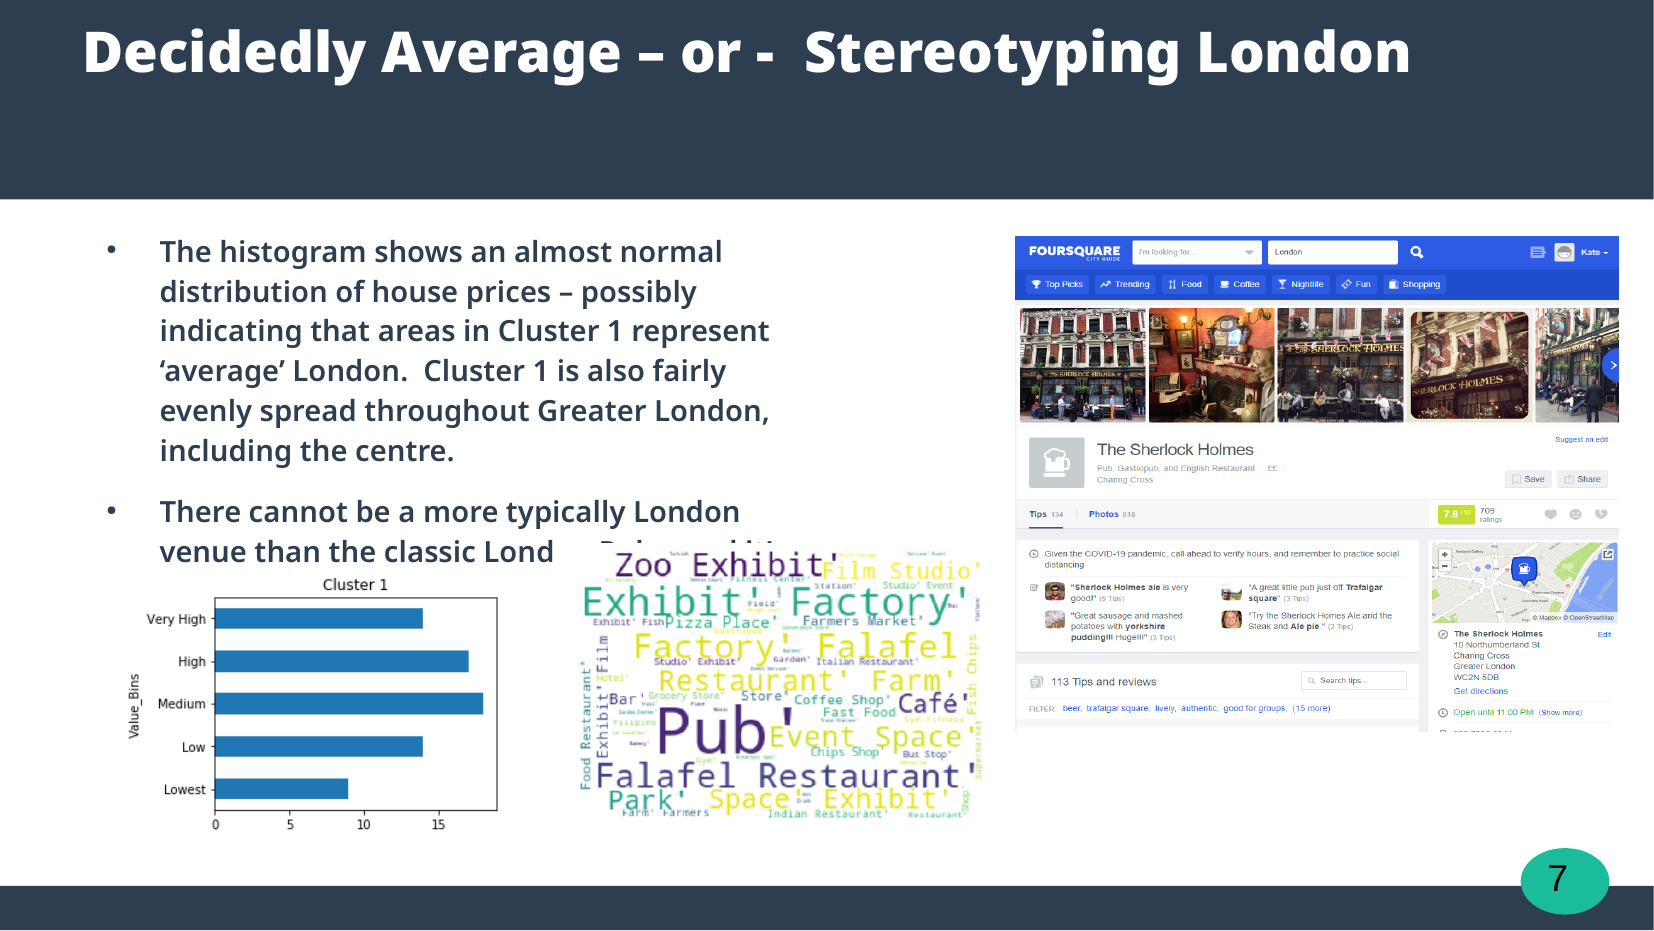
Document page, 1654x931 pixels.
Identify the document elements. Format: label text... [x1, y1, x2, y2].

text_box <number> [1532, 850, 1654, 907]
picture [106, 543, 993, 839]
picture [1015, 236, 1619, 732]
title Decidedly Average – or - Stereotyping London [82, 12, 1571, 196]
list The histogram shows an almost normal distribution of house prices – possibly indicating that areas in Cluster 1 represent ‘average’ London. Cluster 1 is also fairly evenly spread throughout Greater London, including the centre. There cannot be a more typically London venue than the classic London Pub – and it’s Pubs that are the top feature in this Cluster. [88, 169, 815, 709]
